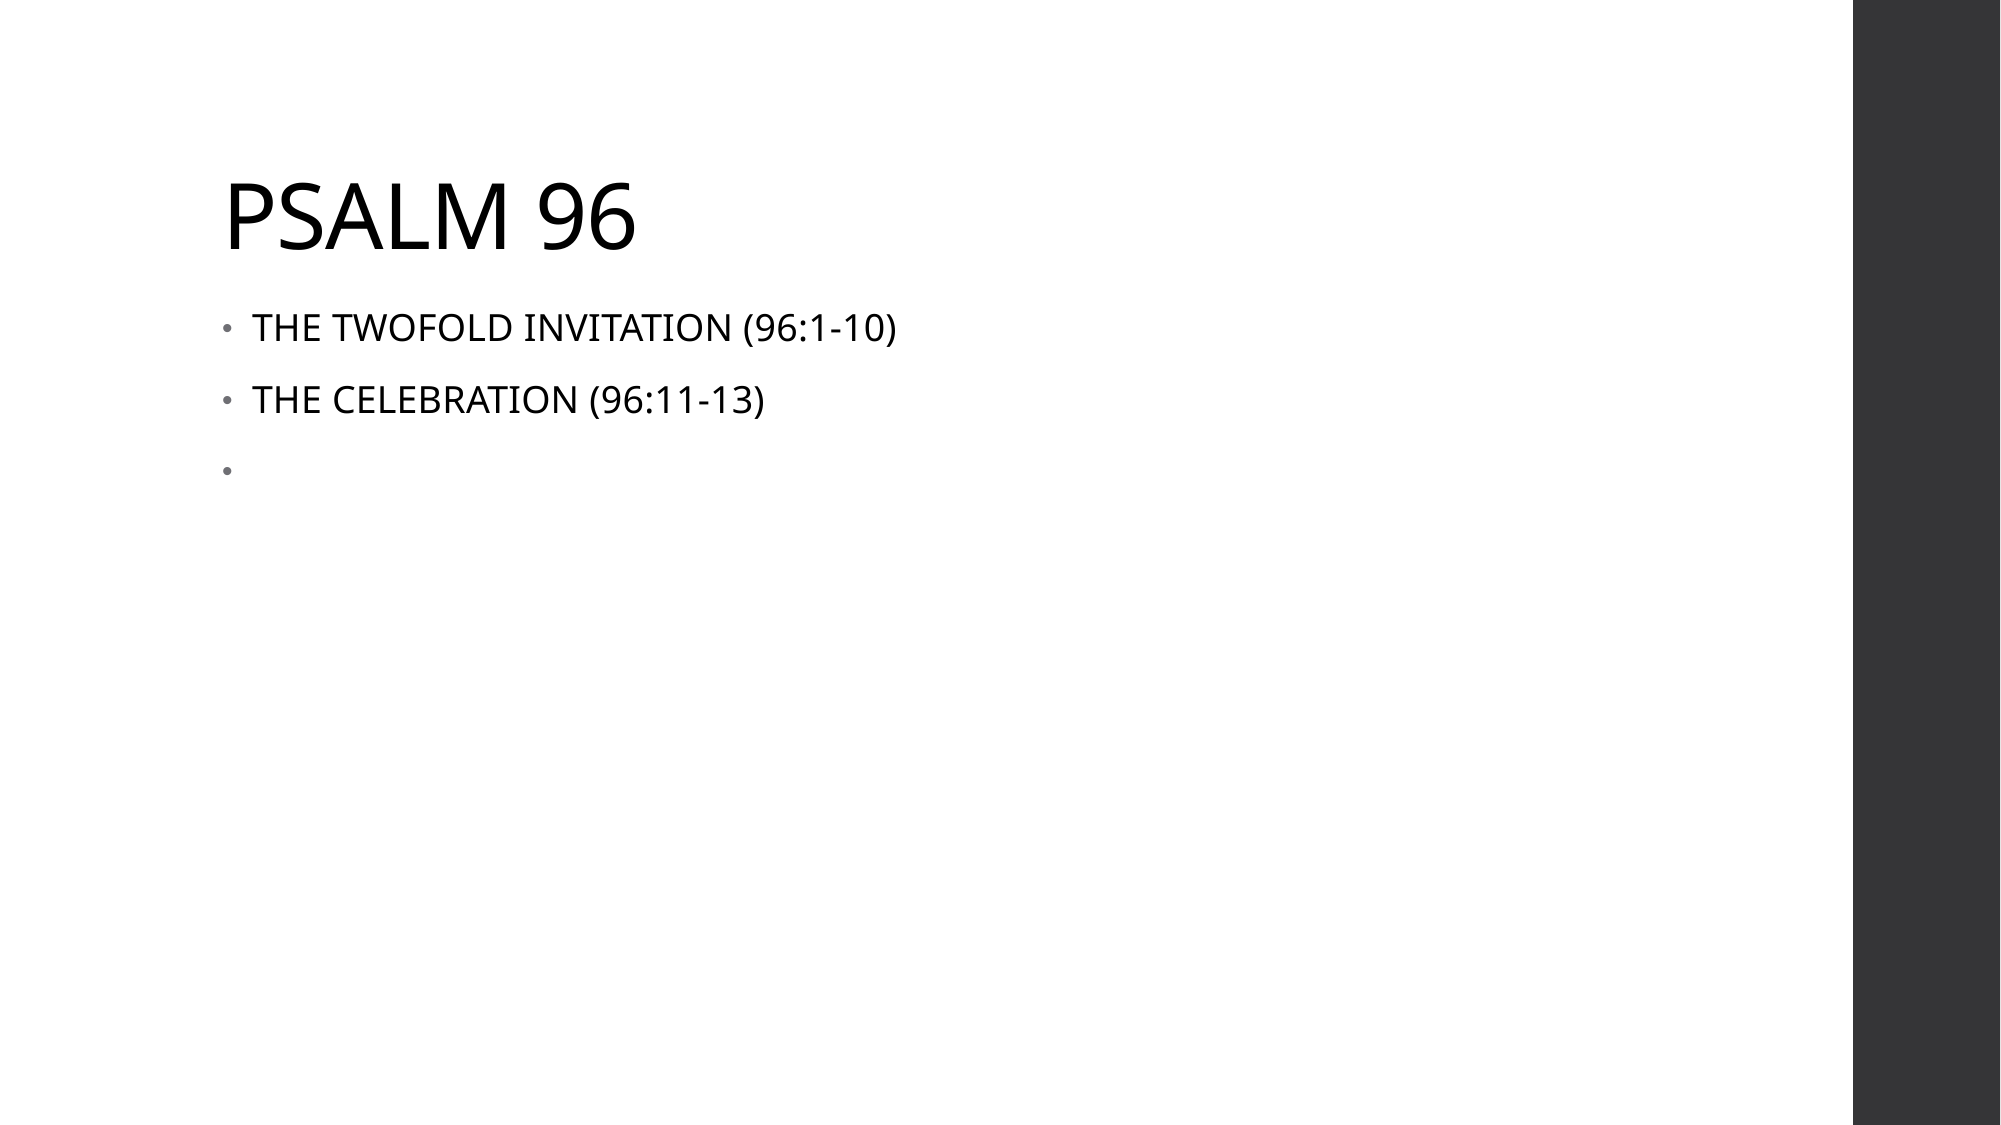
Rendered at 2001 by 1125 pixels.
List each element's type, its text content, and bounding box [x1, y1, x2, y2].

list THE TWOFOLD INVITATION (96:1-10) THE CELEBRATION (96:11-13) [206, 299, 1617, 1014]
title PSALM 96 [206, 60, 1797, 278]
